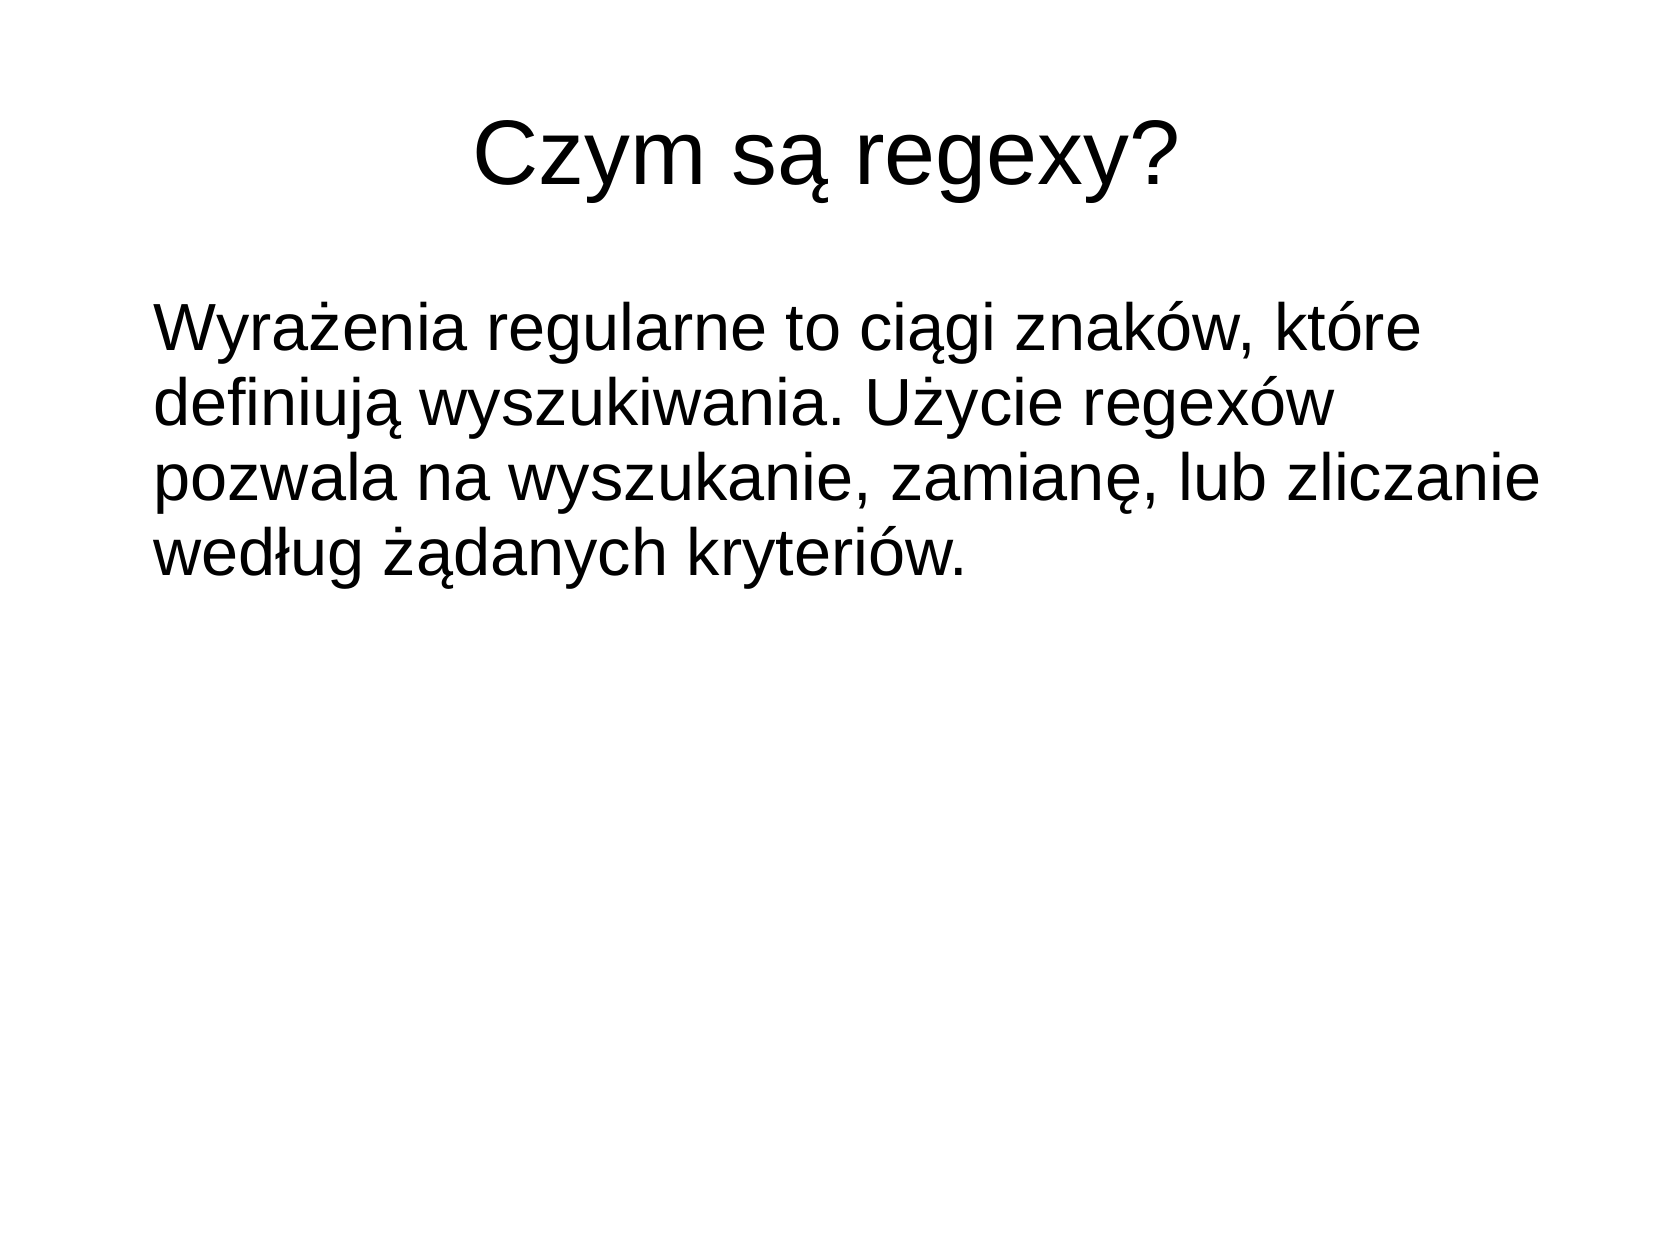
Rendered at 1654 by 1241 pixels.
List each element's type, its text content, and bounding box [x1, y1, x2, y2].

list Wyrażenia regularne to ciągi znaków, które definiują wyszukiwania. Użycie regexów pozwala na wyszukanie, zamianę, lub zliczanie według żądanych kryteriów. [82, 290, 1571, 1010]
title Czym są regexy? [82, 49, 1571, 257]
